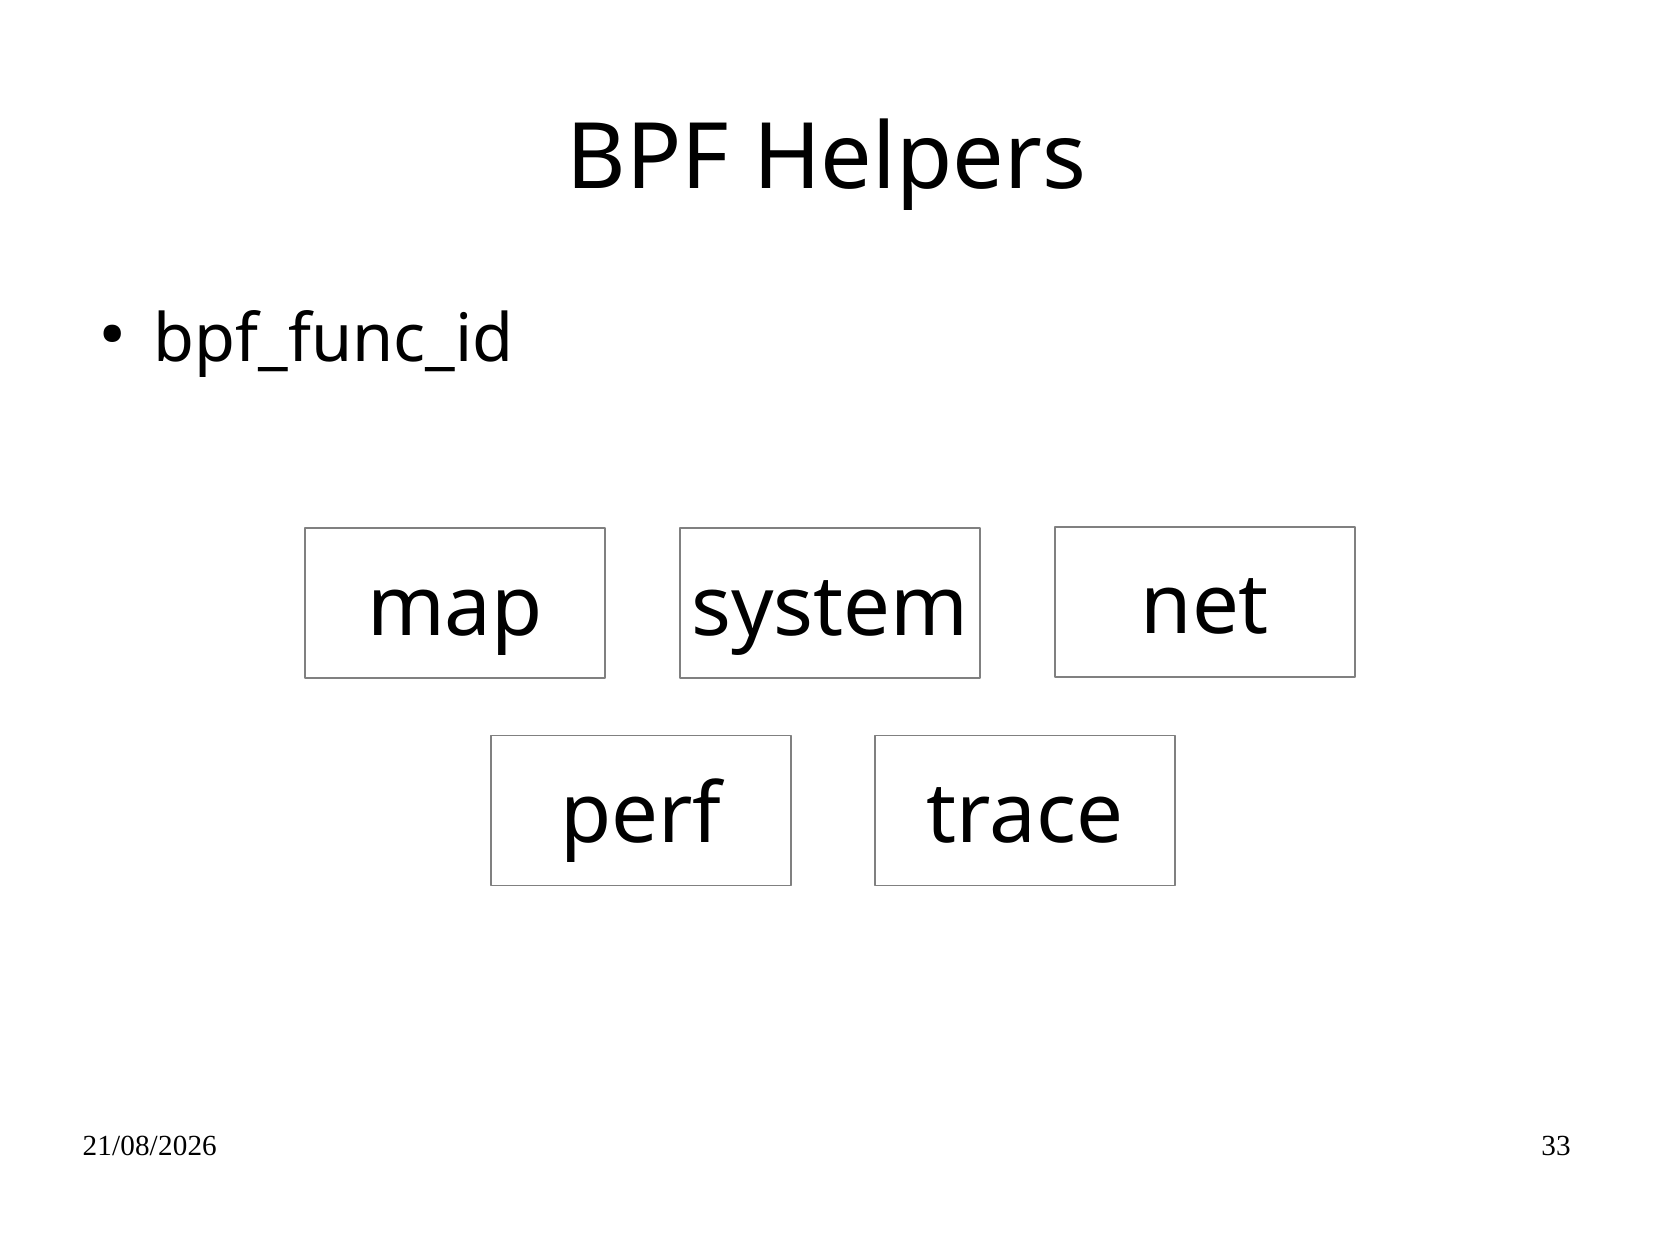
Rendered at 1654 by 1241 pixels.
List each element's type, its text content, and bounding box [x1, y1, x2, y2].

list bpf_func_id [82, 290, 1571, 1010]
title BPF Helpers [82, 49, 1571, 257]
